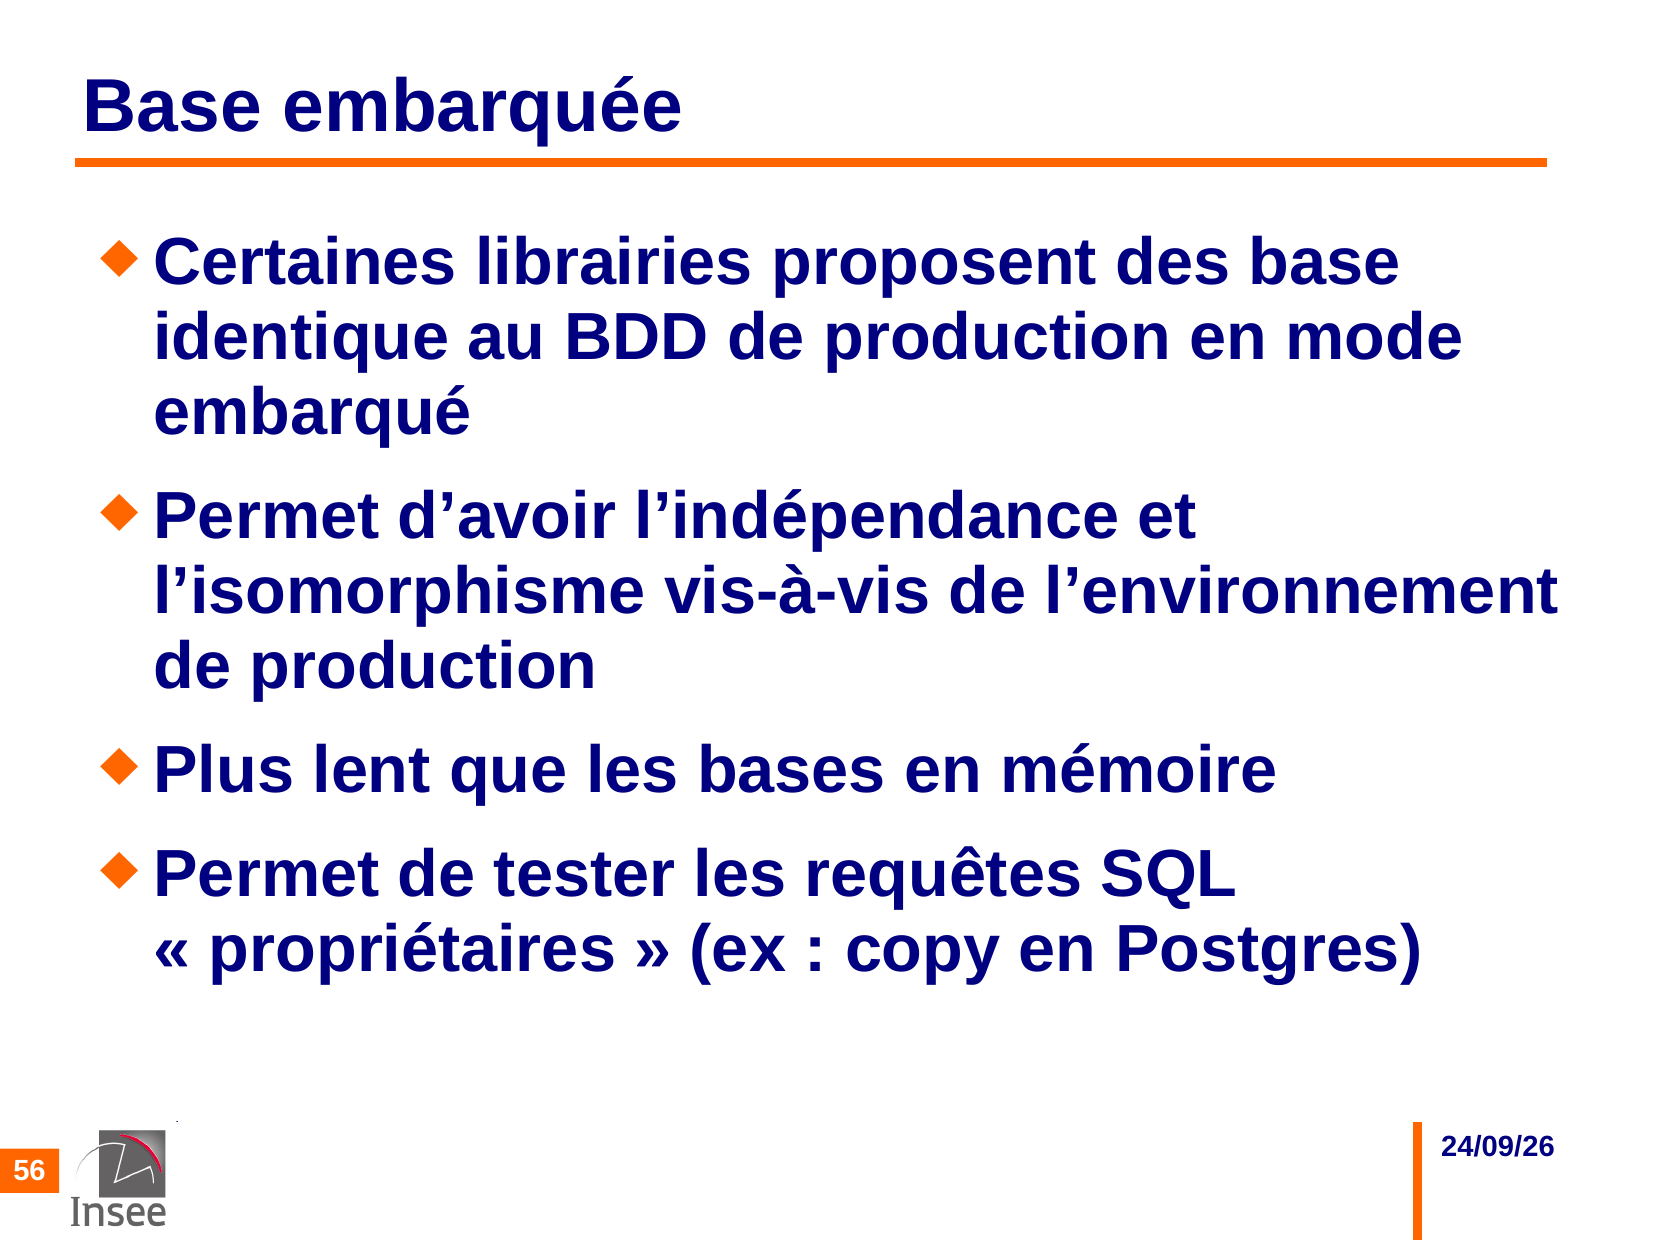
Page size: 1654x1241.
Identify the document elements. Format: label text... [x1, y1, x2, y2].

picture [62, 1121, 178, 1241]
title Base embarquée [82, 49, 1619, 163]
list Certaines librairies proposent des base identique au BDD de production en mode embarqué Permet d’avoir l’indépendance et l’isomorphisme vis-à-vis de l’environnement de production Plus lent que les bases en mémoire Permet de tester les requêtes SQL « propriétaires » (ex : copy en Postgres) [82, 224, 1571, 1051]
